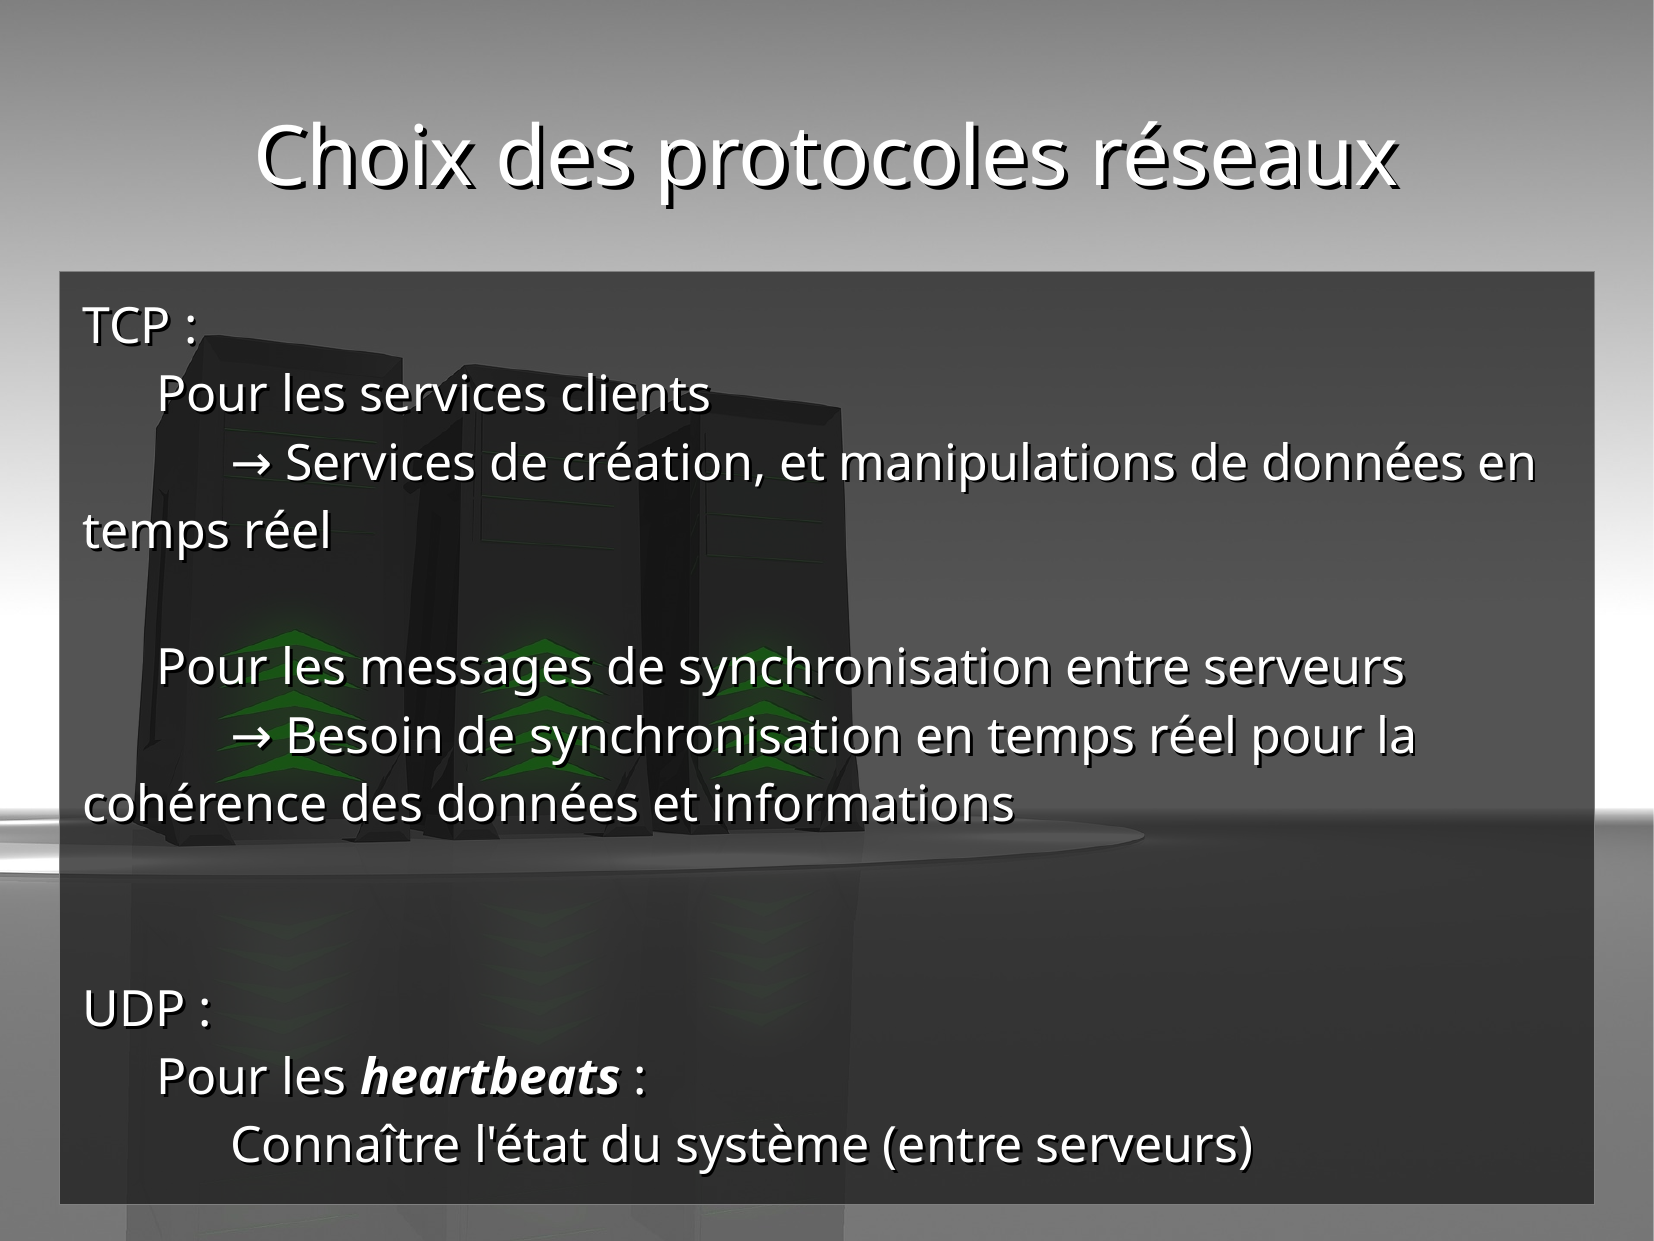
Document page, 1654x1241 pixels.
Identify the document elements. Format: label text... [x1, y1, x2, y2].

picture [0, 0, 1654, 1241]
subtitle TCP : Pour les services clients → Services de création, et manipulations de données en temps réel Pour les messages de synchronisation entre serveurs → Besoin de synchronisation en temps réel pour la cohérence des données et informations UDP : Pour les heartbeats : Connaître l'état du système (entre serveurs) [82, 290, 1571, 1109]
title Choix des protocoles réseaux [82, 49, 1571, 257]
text_box [59, 271, 1595, 1205]
